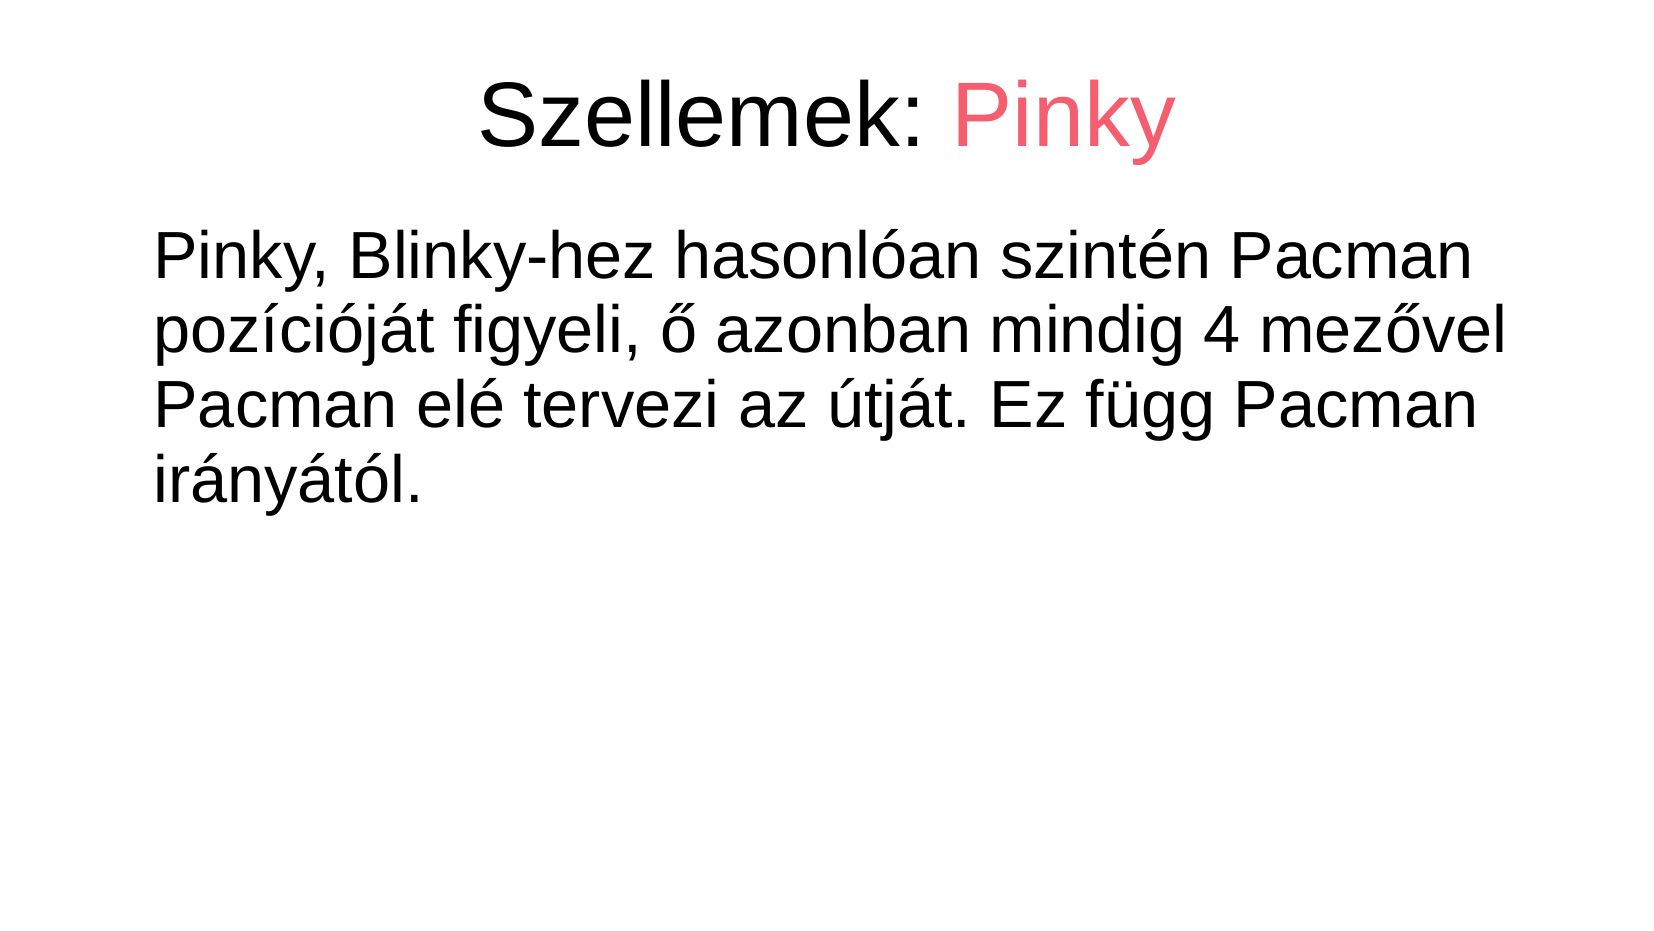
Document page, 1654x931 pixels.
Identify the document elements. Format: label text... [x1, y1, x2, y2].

title Szellemek: Pinky [82, 37, 1571, 193]
list Pinky, Blinky-hez hasonlóan szintén Pacman pozícióját figyeli, ő azonban mindig 4 mezővel Pacman elé tervezi az útját. Ez függ Pacman irányától. [82, 217, 1571, 758]
